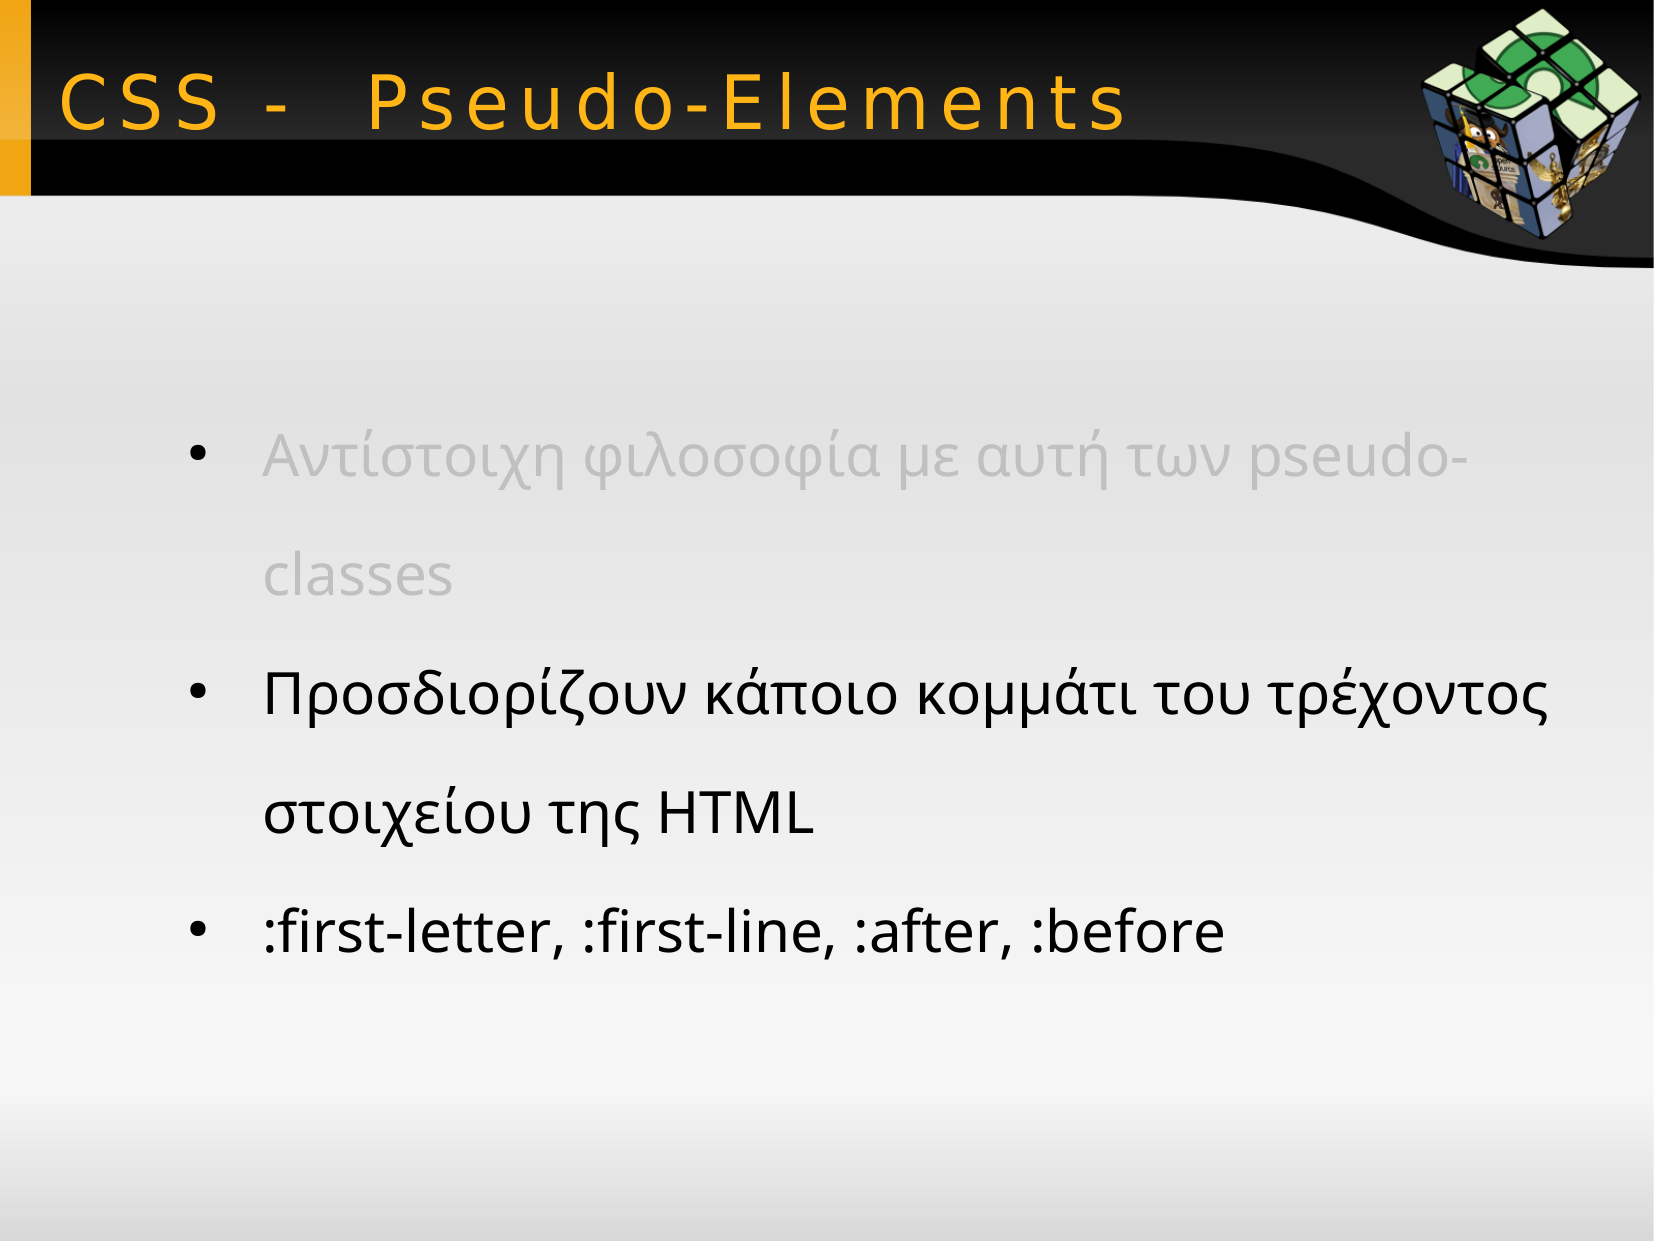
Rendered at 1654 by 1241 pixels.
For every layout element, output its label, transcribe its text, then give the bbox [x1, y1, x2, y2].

title CSS - Pseudo-Elements [59, 29, 1313, 178]
subtitle Αντίστοιχη φιλοσοφία με αυτή των pseudo-classes Προσδιορίζουν κάποιο κομμάτι του τρέχοντος στοιχείου της HTML :first-letter, :first-line, :after, :before [187, 375, 1576, 1201]
picture [0, 0, 1654, 1241]
